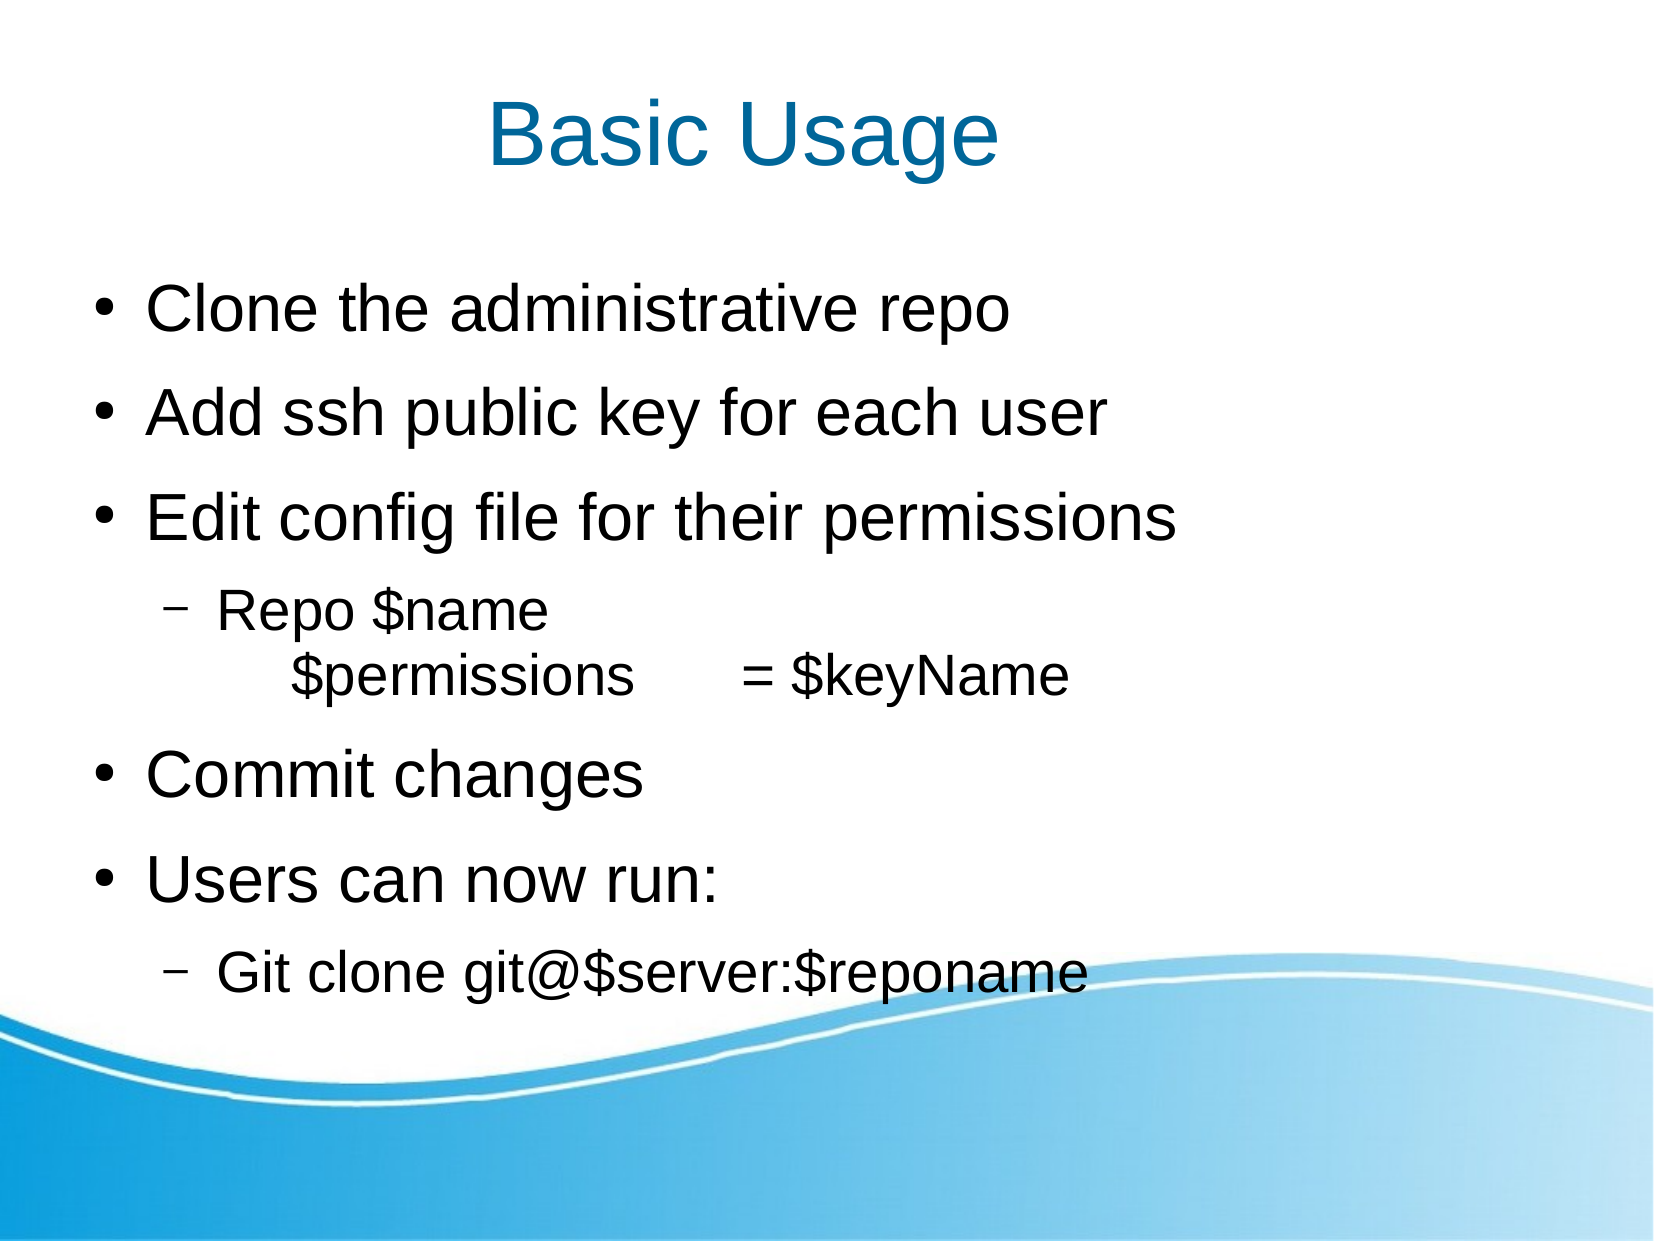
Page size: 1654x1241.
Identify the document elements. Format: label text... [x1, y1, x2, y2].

title Basic Usage [0, 30, 1489, 238]
list Clone the administrative repo Add ssh public key for each user Edit config file for their permissions Repo $name $permissions = $keyName Commit changes Users can now run: Git clone git@$server:$reponame [75, 270, 1564, 1036]
picture [0, 952, 1654, 1241]
